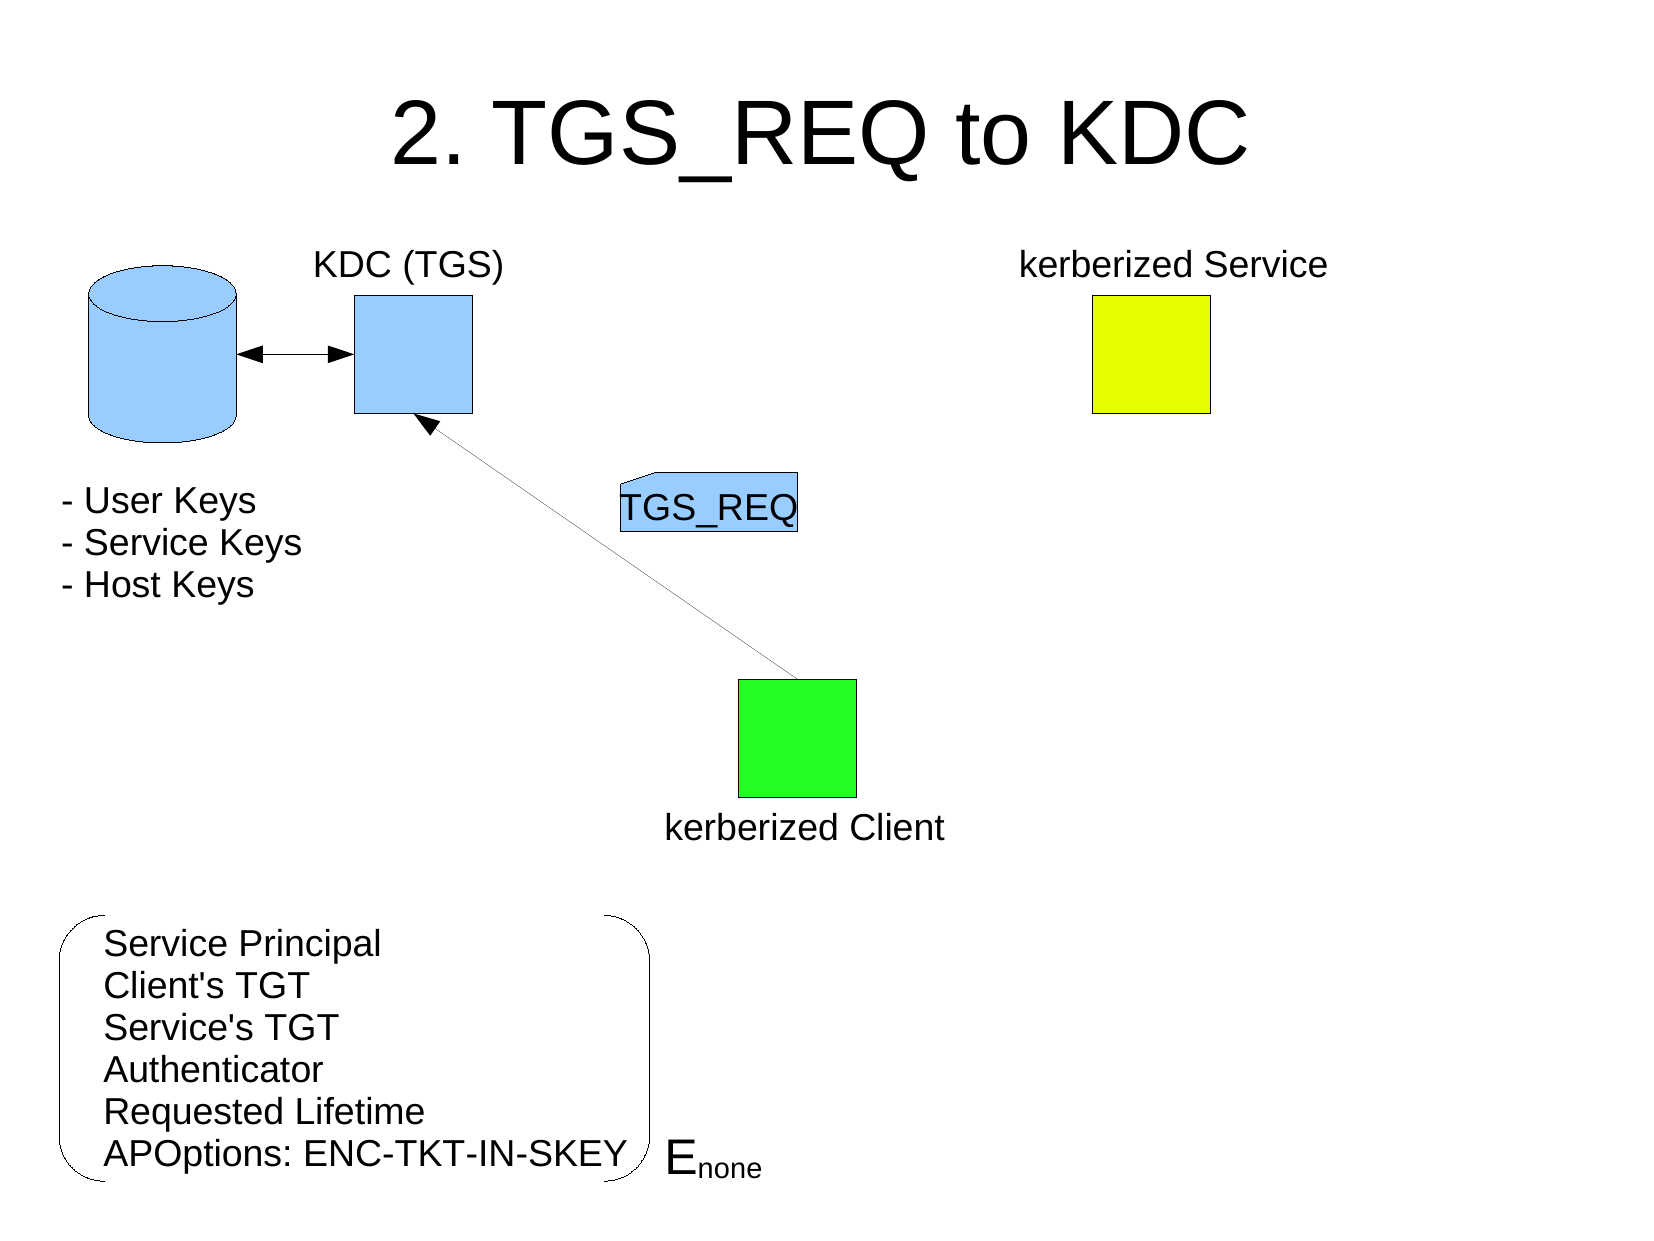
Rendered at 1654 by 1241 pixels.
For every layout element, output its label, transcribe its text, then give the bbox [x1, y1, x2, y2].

text_box [88, 265, 237, 443]
text_box KDC (TGS) [298, 236, 516, 294]
text_box kerberized Service [1003, 236, 1359, 294]
text_box - User Keys - Service Keys - Host Keys [46, 472, 314, 614]
text_box kerberized Client [649, 799, 1004, 857]
title 2. TGS_REQ to KDC [76, 29, 1565, 237]
text_box [1092, 295, 1211, 414]
text_box Enone [649, 1122, 827, 1211]
text_box TGS_REQ [620, 472, 798, 532]
text_box [354, 295, 473, 414]
text_box Service Principal Client's TGT Service's TGT Authenticator Requested Lifetime APOptions: ENC-TKT-IN-SKEY [88, 915, 650, 1183]
text_box [738, 679, 857, 798]
